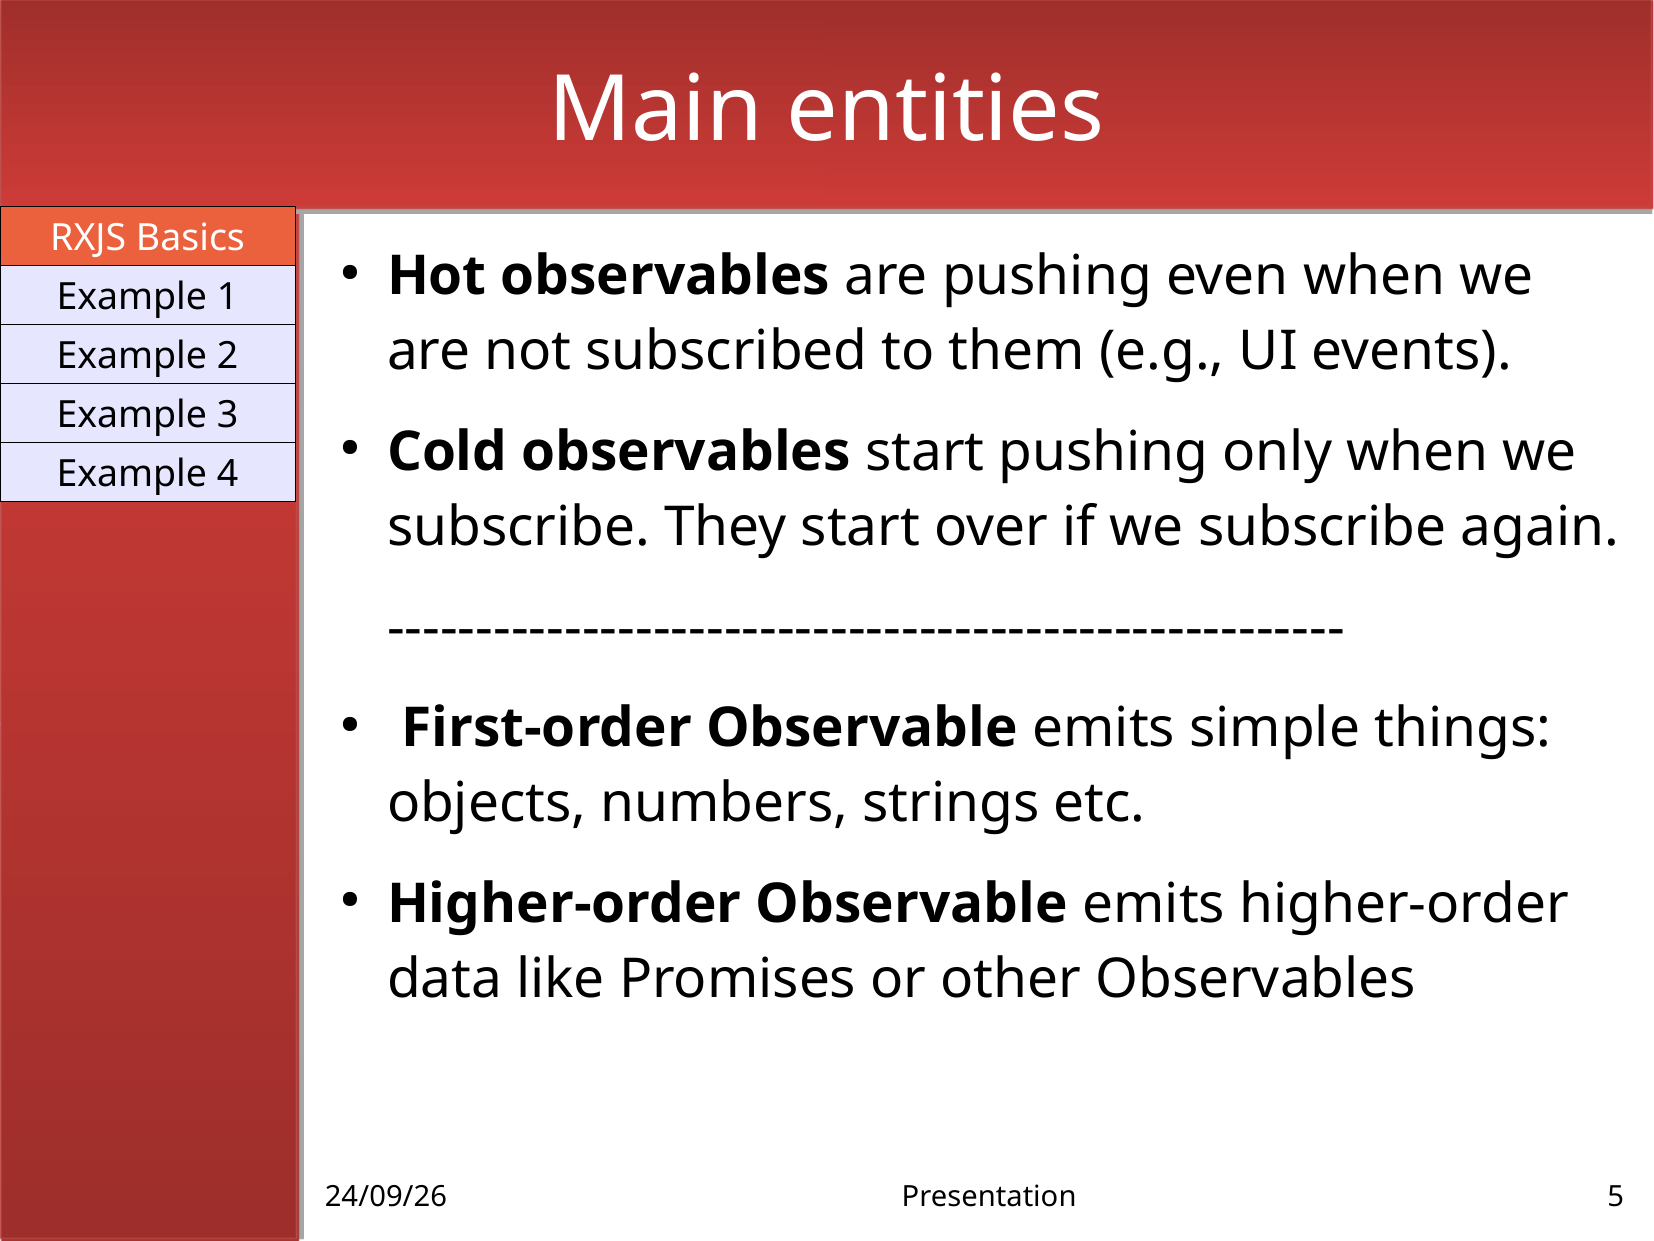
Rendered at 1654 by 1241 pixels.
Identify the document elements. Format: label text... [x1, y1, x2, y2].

list Hot observables are pushing even when we are not subscribed to them (e.g., UI events). Cold observables start pushing only when we subscribe. They start over if we subscribe again. ------------------------------------------------------ First-order Observable emits simple things: objects, numbers, strings etc. Higher-order Observable emits higher-order data like Promises or other Observables [324, 236, 1625, 1123]
text_box Example 4 [0, 442, 296, 502]
title Main entities [29, 31, 1625, 178]
picture [0, 0, 1654, 1241]
text_box RXJS Basics [0, 206, 296, 265]
text_box Example 3 [0, 383, 296, 442]
text_box Example 2 [0, 324, 296, 383]
text_box Example 1 [0, 265, 296, 324]
